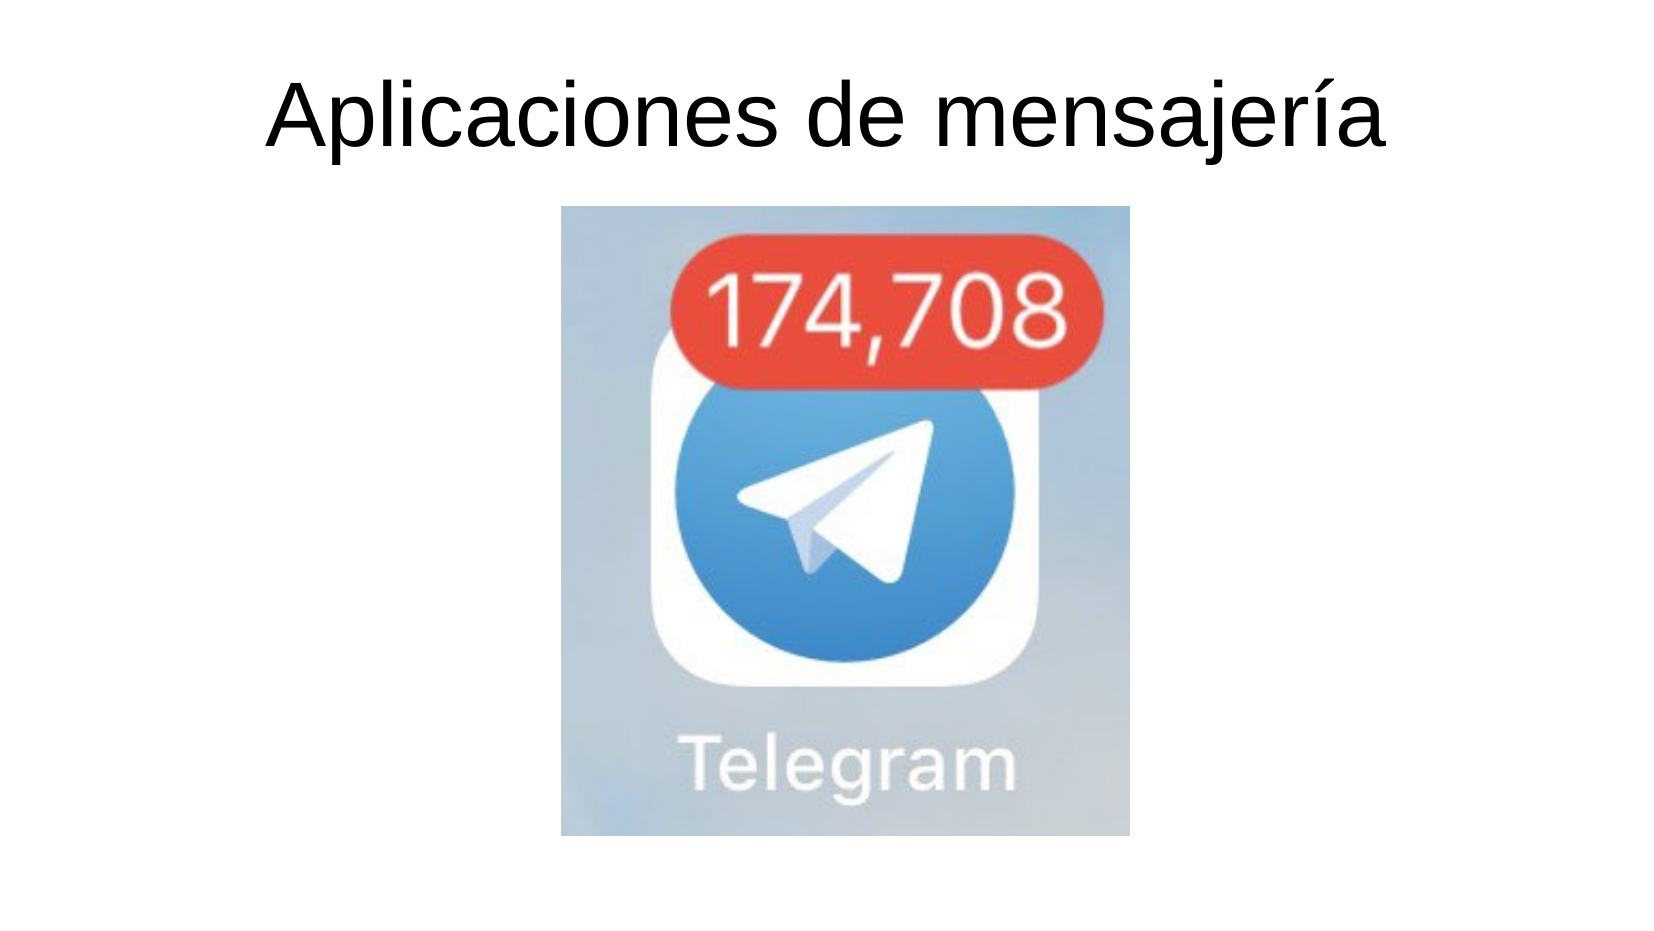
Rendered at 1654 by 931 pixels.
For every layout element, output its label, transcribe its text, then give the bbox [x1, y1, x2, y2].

picture [561, 206, 1130, 836]
title Aplicaciones de mensajería [82, 37, 1571, 193]
